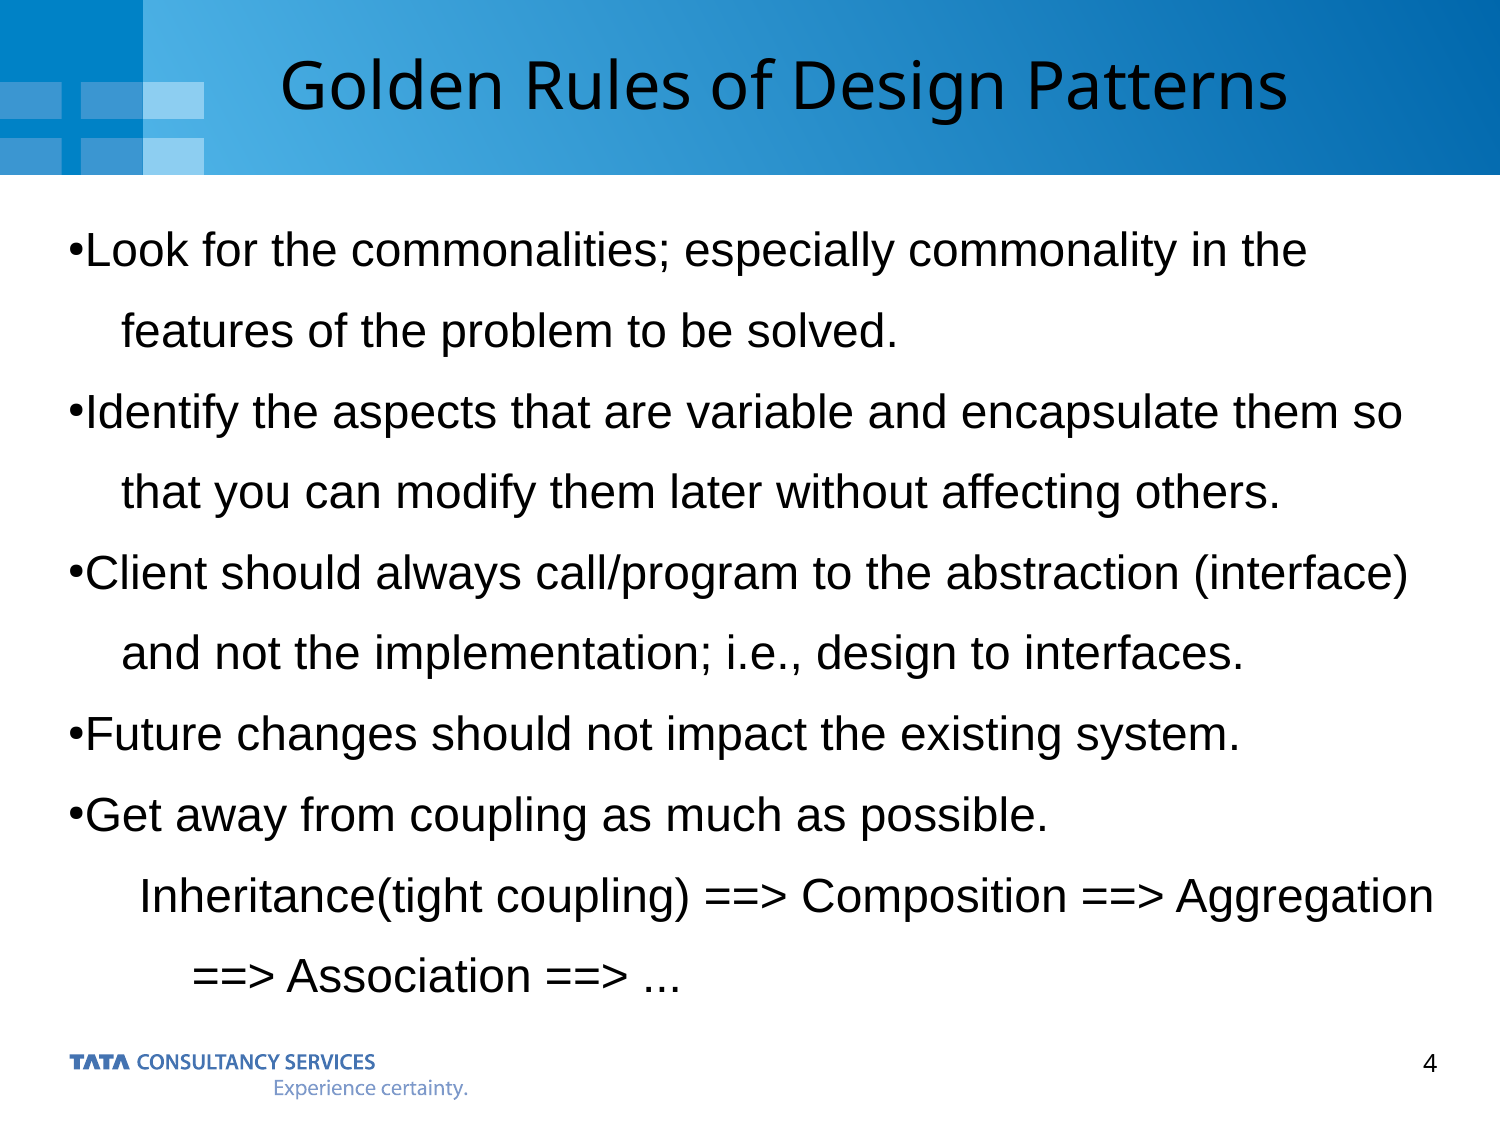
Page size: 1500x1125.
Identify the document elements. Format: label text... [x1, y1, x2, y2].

text_box Golden Rules of Design Patterns [224, 11, 1347, 154]
text_box Look for the commonalities; especially commonality in the features of the problem to be solved. Identify the aspects that are variable and encapsulate them so that you can modify them later without affecting others. Client should always call/program to the abstraction (interface) and not the implementation; i.e., design to interfaces. Future changes should not impact the existing system. Get away from coupling as much as possible. Inheritance(tight coupling) ==> Composition ==> Aggregation ==> Association ==> ... [35, 188, 1465, 1040]
